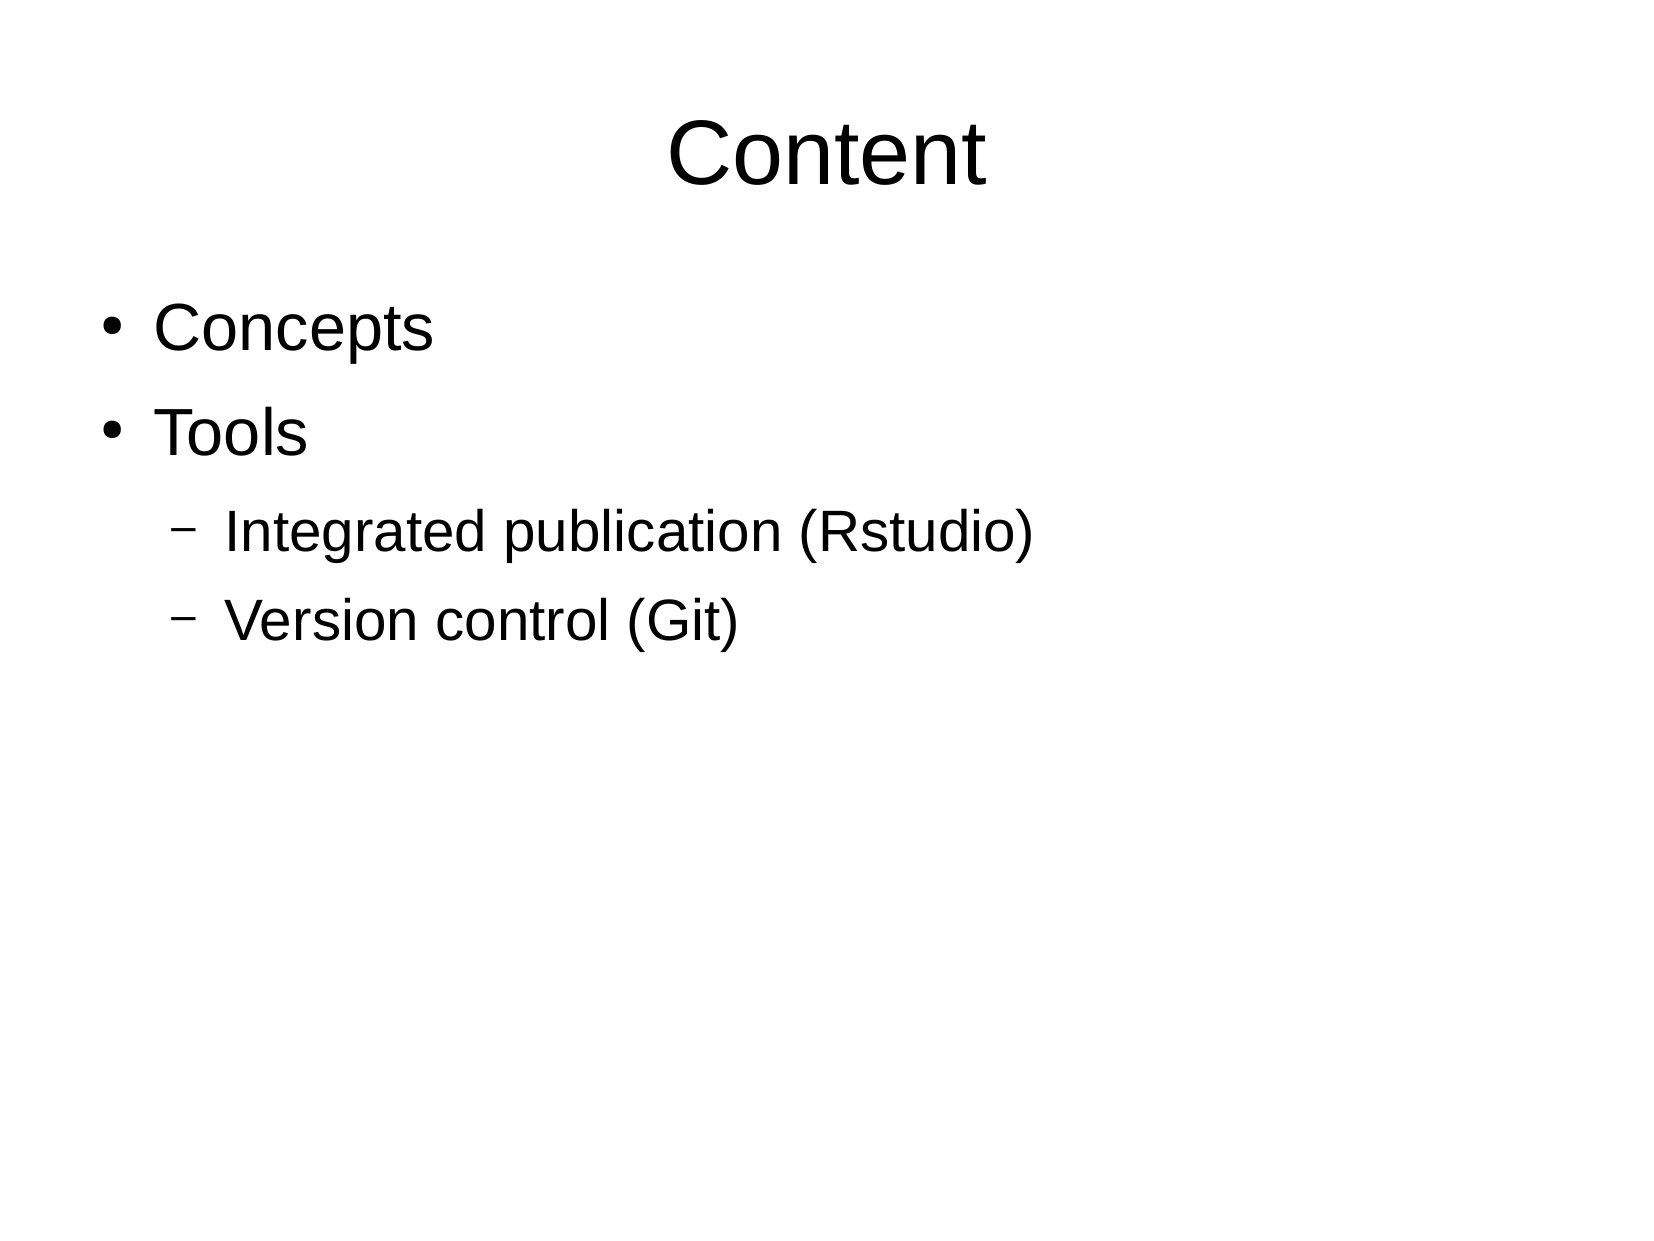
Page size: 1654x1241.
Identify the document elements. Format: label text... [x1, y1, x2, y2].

title Content [82, 49, 1571, 257]
list Concepts Tools Integrated publication (Rstudio) Version control (Git) [82, 290, 1538, 1010]
